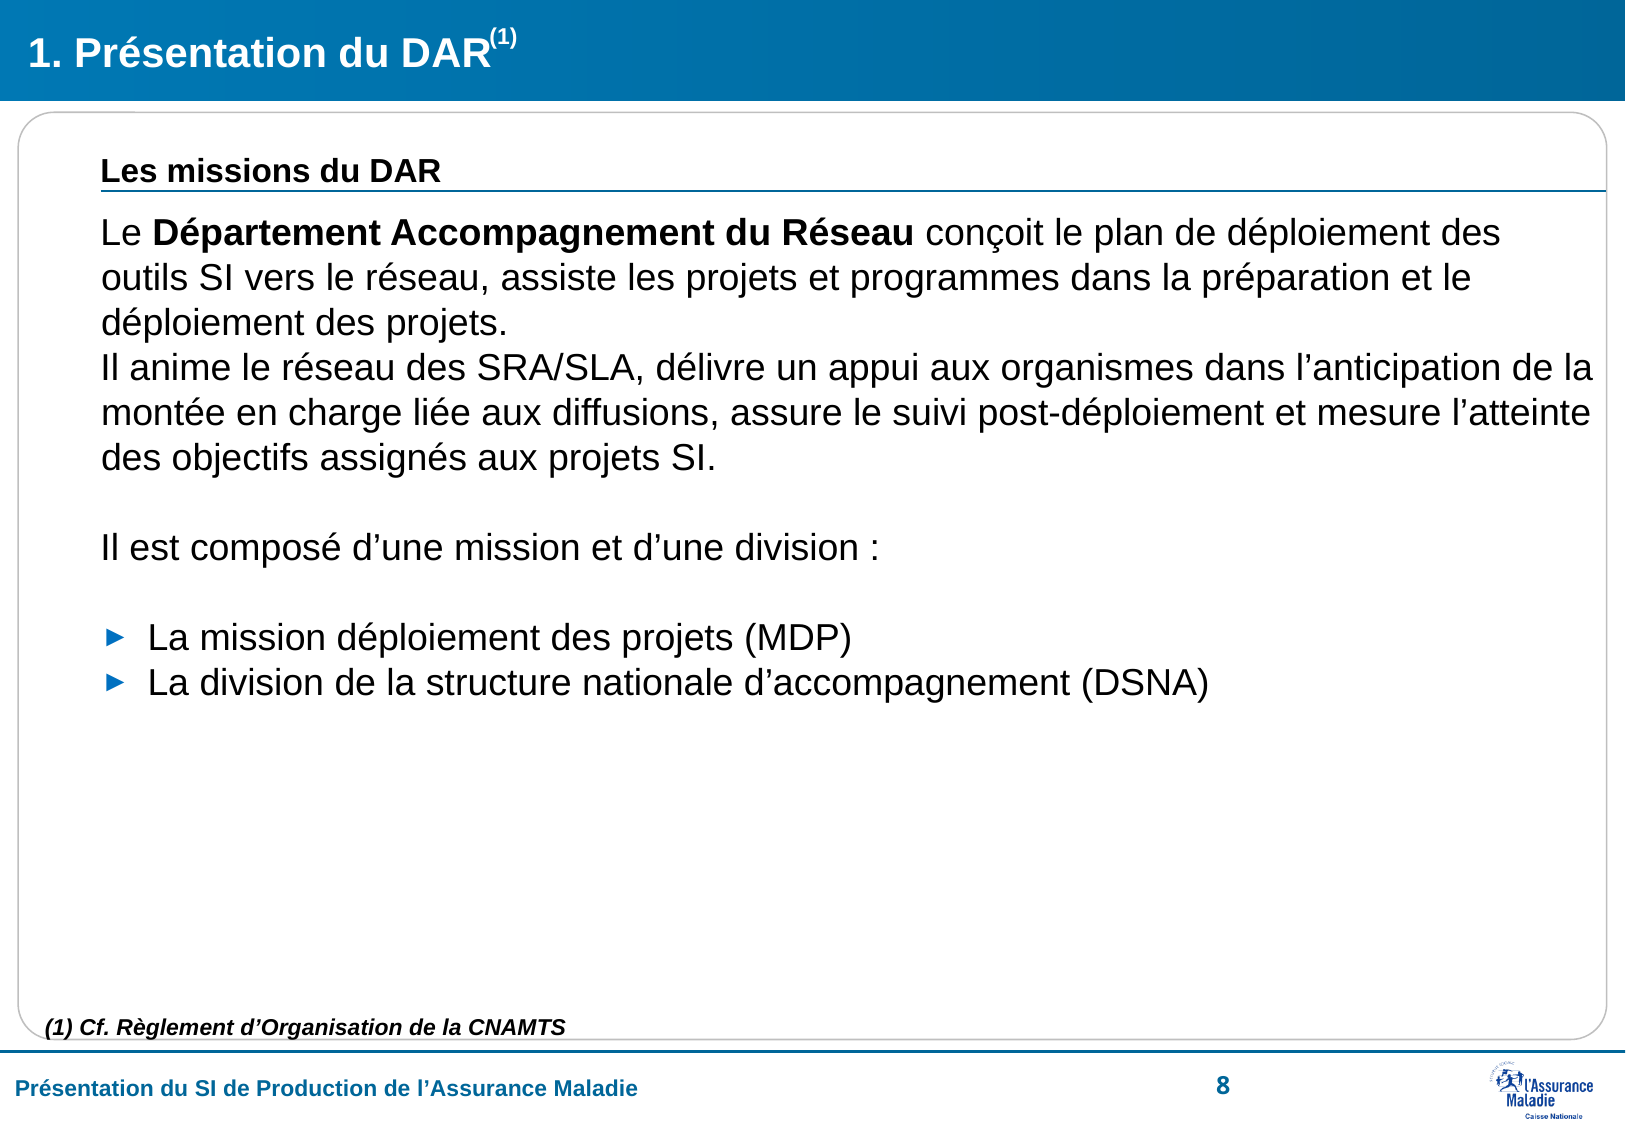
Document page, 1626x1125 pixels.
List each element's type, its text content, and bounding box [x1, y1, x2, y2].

title 1. Présentation du DAR [12, 3, 1595, 99]
text_box (1) [474, 4, 561, 57]
text_box (1) Cf. Règlement d’Organisation de la CNAMTS [44, 1002, 718, 1041]
picture [1484, 1056, 1595, 1120]
text_box Les missions du DAR Le Département Accompagnement du Réseau conçoit le plan de déploiement des outils SI vers le réseau, assiste les projets et programmes dans la préparation et le déploiement des projets. Il anime le réseau des SRA/SLA, délivre un appui aux organismes dans l’anticipation de la montée en charge liée aux diffusions, assure le suivi post-déploiement et mesure l’atteinte des objectifs assignés aux projets SI. Il est composé d’une mission et d’une division : La mission déploiement des projets (MDP) La division de la structure nationale d’accompagnement (DSNA) [100, 149, 1607, 764]
